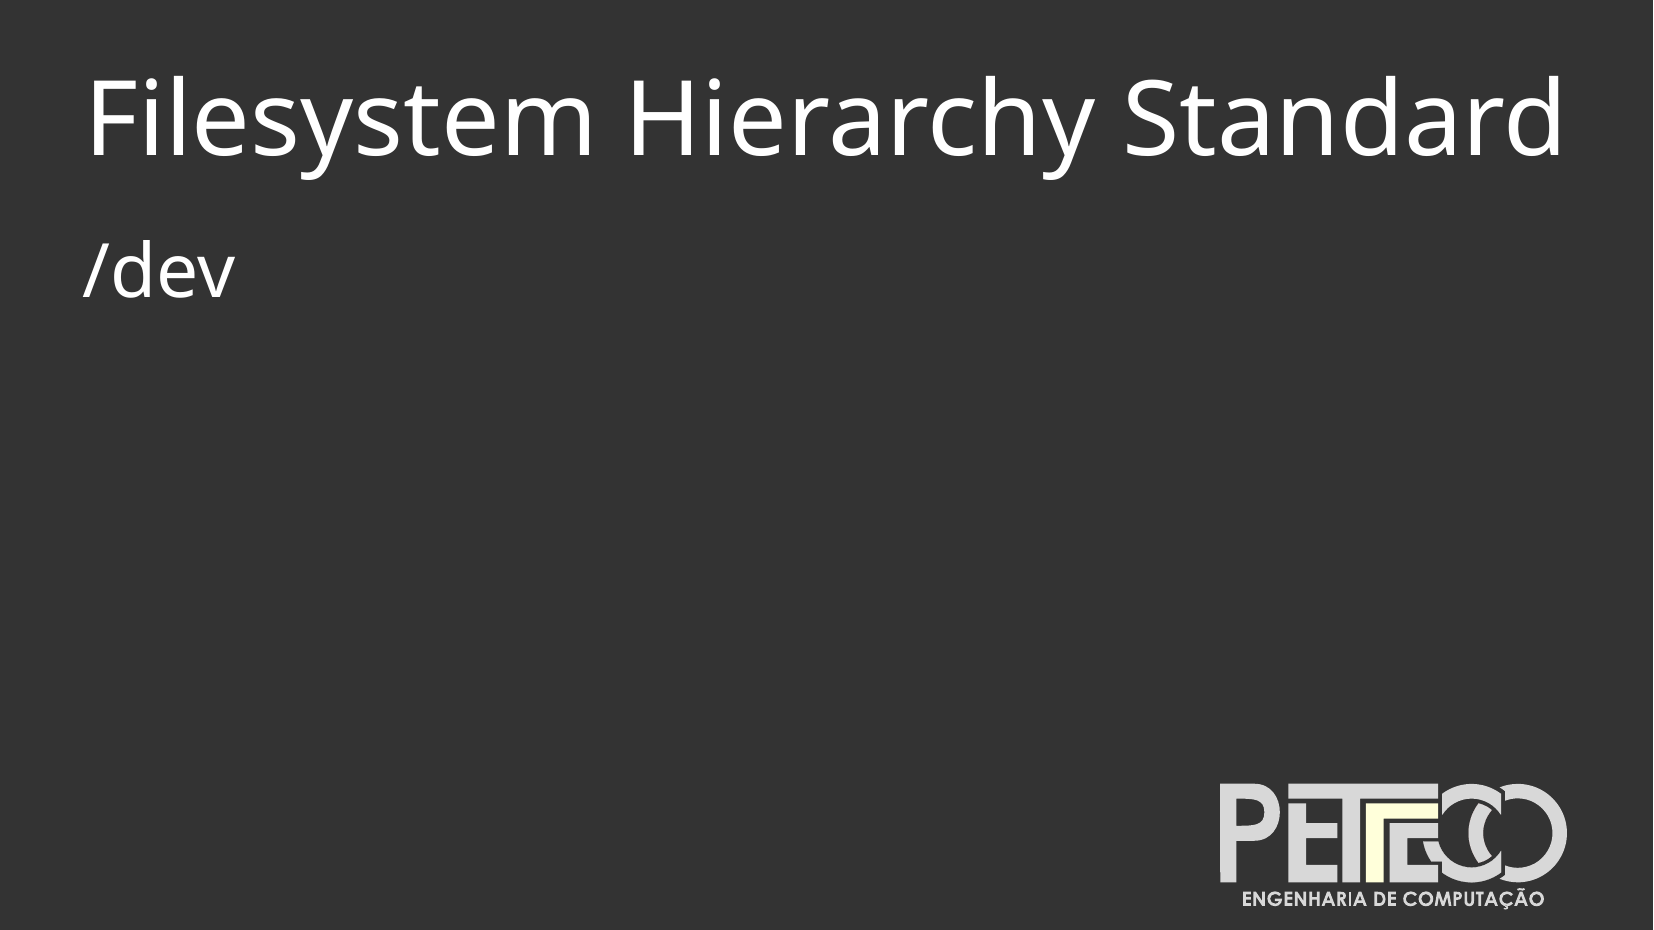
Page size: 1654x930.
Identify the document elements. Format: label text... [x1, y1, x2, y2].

title Filesystem Hierarchy Standard [82, 37, 1571, 193]
list /dev [82, 217, 1571, 757]
